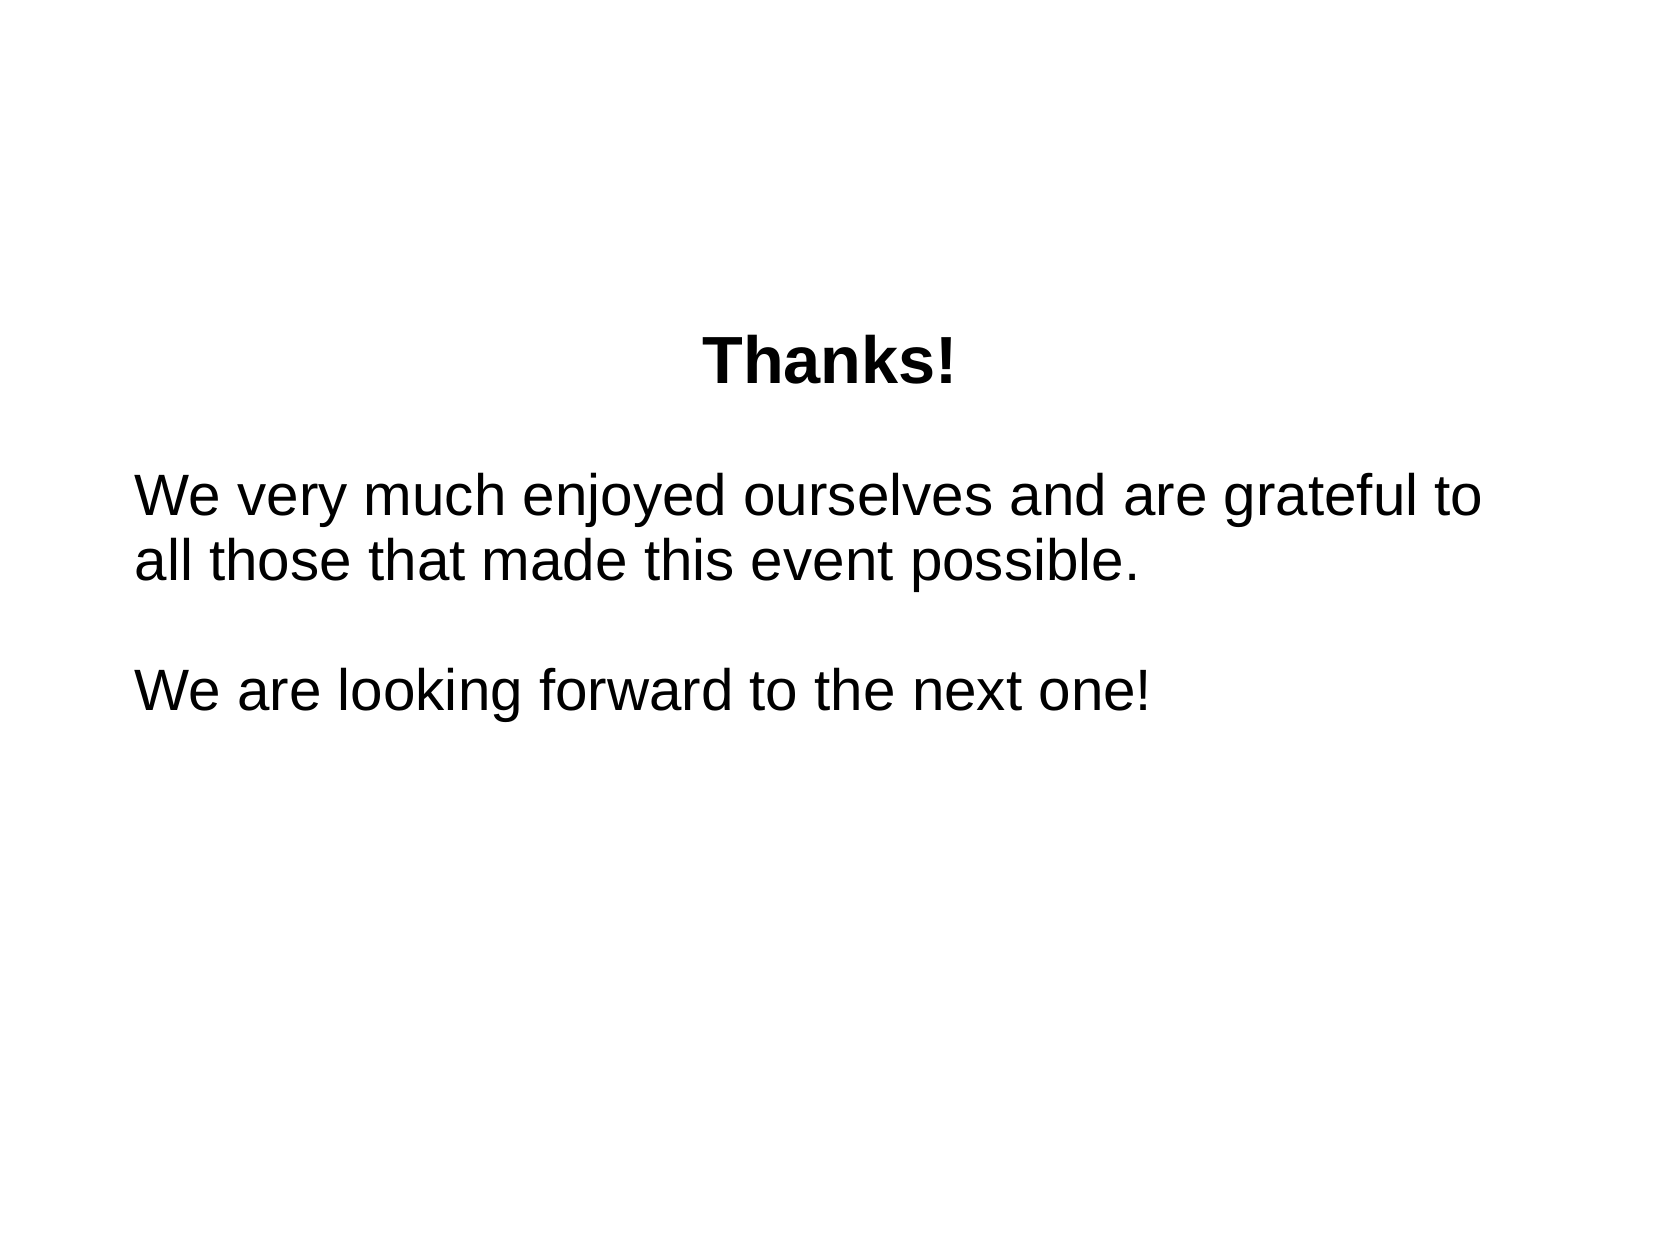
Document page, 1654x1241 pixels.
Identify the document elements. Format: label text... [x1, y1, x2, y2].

text_box Thanks! We very much enjoyed ourselves and are grateful to all those that made this event possible. We are looking forward to the next one! [120, 91, 1541, 1082]
